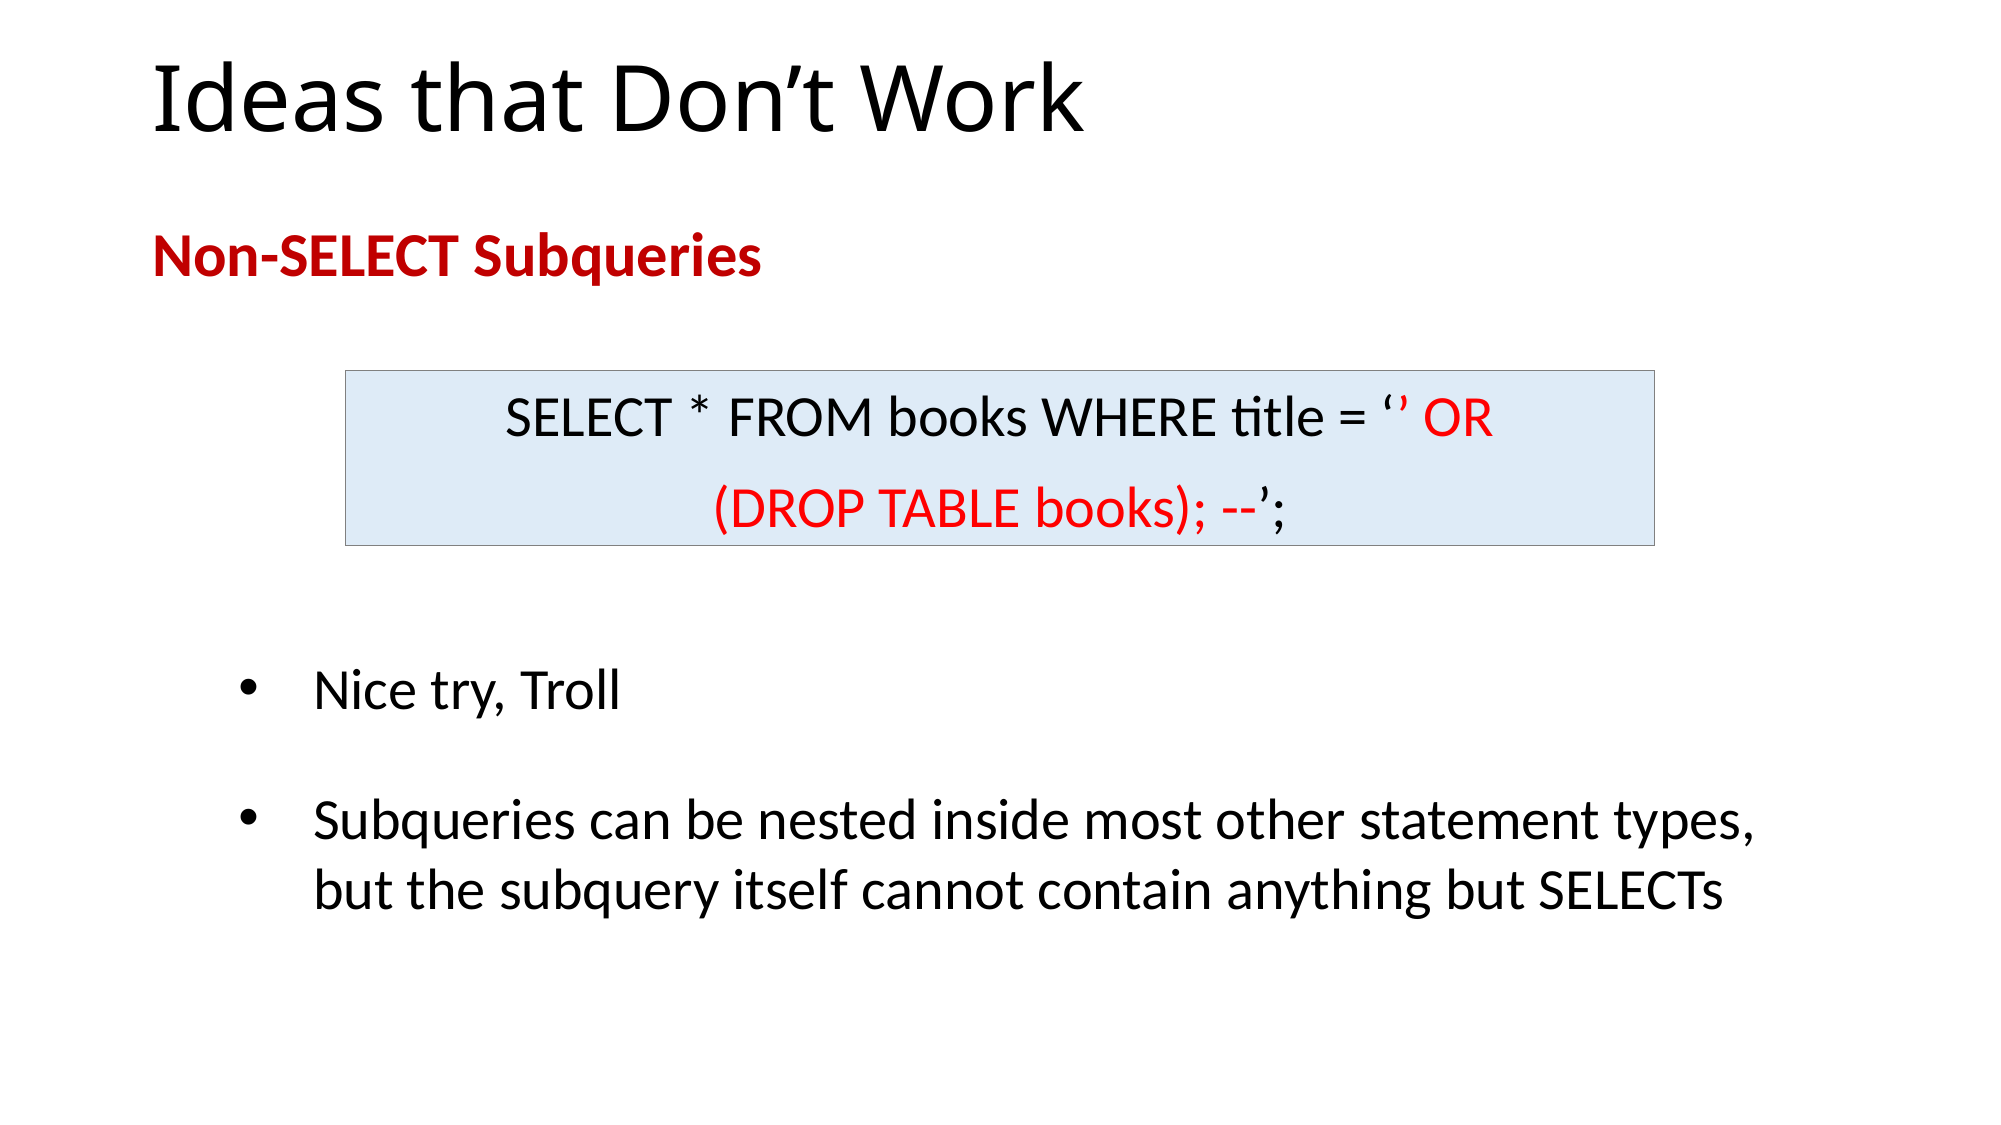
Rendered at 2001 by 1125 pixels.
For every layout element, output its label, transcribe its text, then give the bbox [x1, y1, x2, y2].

text_box Nice try, Troll Subqueries can be nested inside most other statement types, but the subquery itself cannot contain anything but SELECTs [223, 643, 1777, 929]
text_box SELECT * FROM books WHERE title = ‘’ OR (DROP TABLE books); --’; [345, 370, 1655, 546]
text_box Non-SELECT Subqueries [137, 206, 1691, 297]
title Ideas that Don’t Work [137, 42, 1863, 163]
